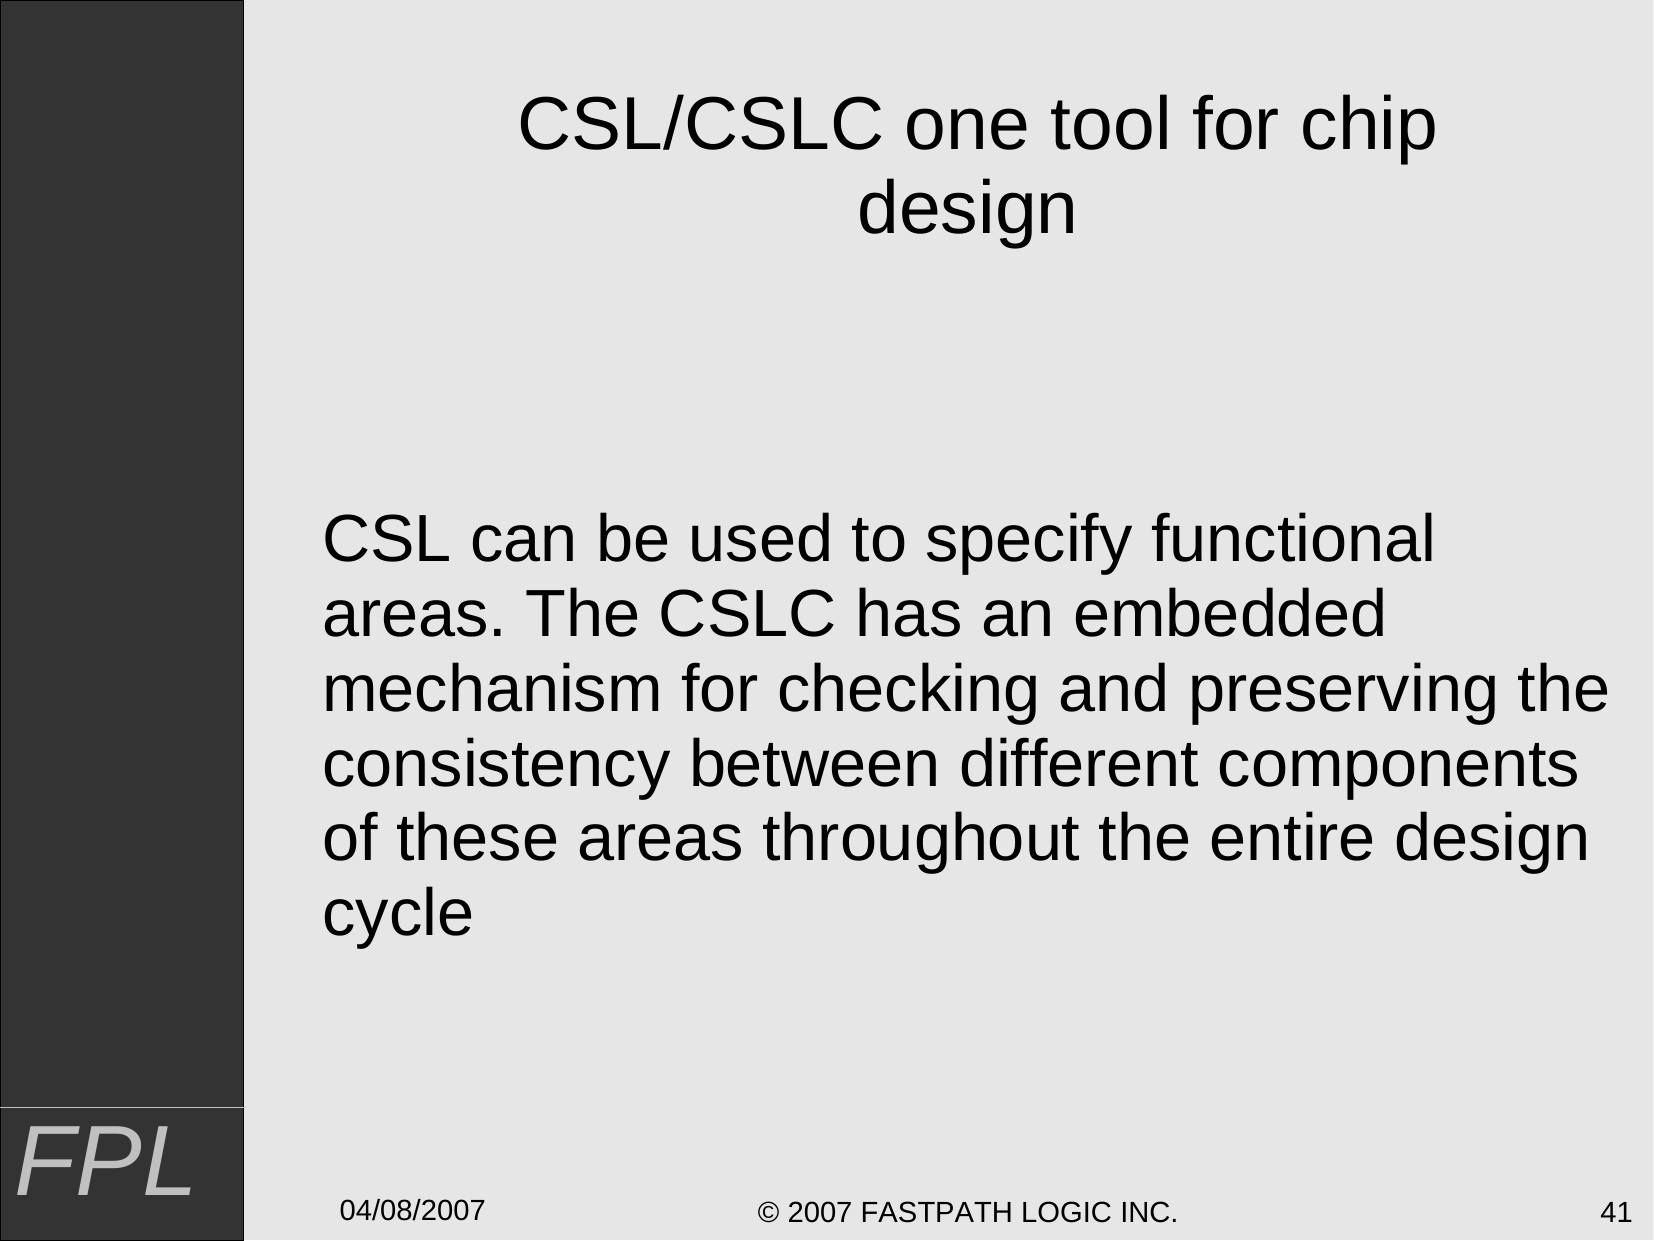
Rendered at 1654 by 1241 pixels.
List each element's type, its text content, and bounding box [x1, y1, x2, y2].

subtitle CSL can be used to specify functional areas. The CSLC has an embedded mechanism for checking and preserving the consistency between different components of these areas throughout the entire design cycle [322, 272, 1635, 1179]
title CSL/CSLC one tool for chip design [427, 54, 1530, 272]
